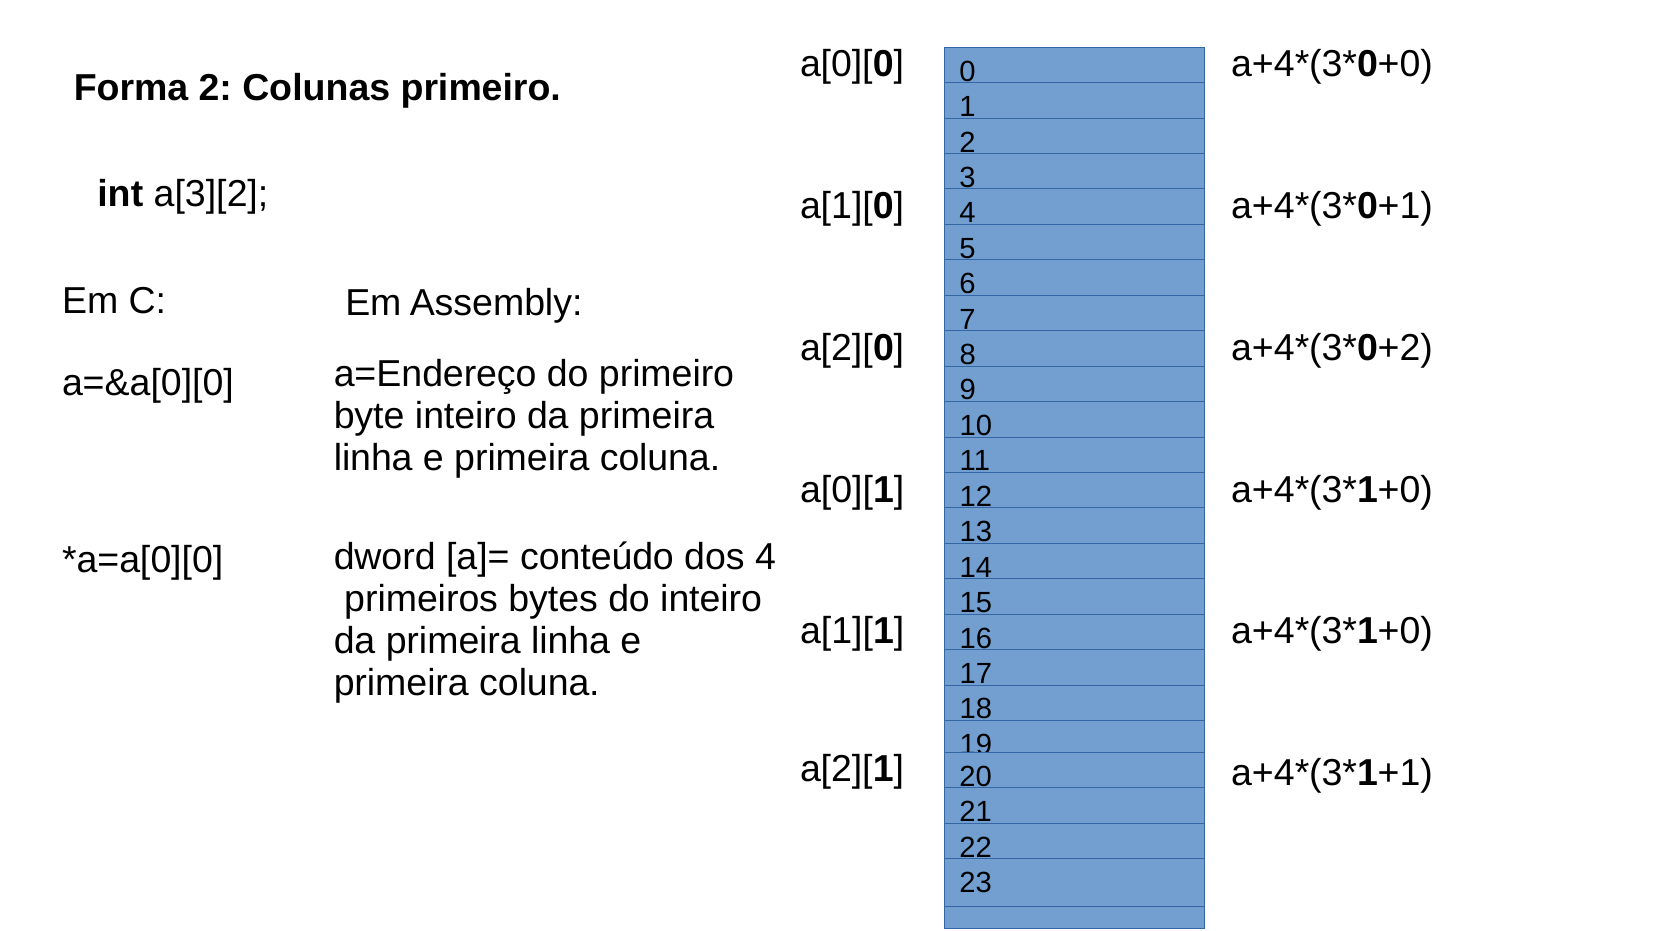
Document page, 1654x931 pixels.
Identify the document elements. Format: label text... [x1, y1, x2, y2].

text_box Forma 2: Colunas primeiro. [59, 59, 577, 116]
text_box [944, 907, 1205, 929]
text_box a[0][1] [785, 460, 934, 560]
text_box a+4*(3*1+0) [1216, 460, 1465, 520]
text_box a[2][0] [785, 318, 933, 418]
text_box 14 [944, 543, 1205, 578]
text_box Em C: [47, 271, 182, 329]
text_box 9 [944, 366, 1205, 401]
text_box a+4*(3*1+0) [1216, 602, 1465, 662]
text_box 10 [944, 401, 1205, 437]
text_box a=&a[0][0] [47, 354, 249, 412]
text_box 13 [944, 507, 1205, 543]
text_box Em Assembly: [330, 273, 598, 331]
text_box 8 [944, 330, 1205, 366]
text_box a+4*(3*1+1) [1216, 744, 1465, 804]
text_box a=Endereço do primeiro byte inteiro da primeira linha e primeira coluna. [318, 344, 792, 486]
text_box 1 [944, 82, 1205, 118]
text_box 4 [944, 188, 1205, 224]
text_box 18 [944, 685, 1205, 720]
text_box 21 [944, 787, 1205, 823]
text_box a+4*(3*0+1) [1216, 177, 1465, 237]
text_box 20 [944, 752, 1205, 787]
text_box 5 [944, 224, 1205, 259]
text_box a+4*(3*0+0) [1216, 35, 1465, 95]
text_box 23 [944, 858, 1205, 907]
text_box 11 [944, 437, 1205, 472]
text_box a[1][1] [792, 602, 934, 702]
text_box 6 [944, 259, 1205, 295]
text_box 2 [944, 118, 1205, 153]
text_box 22 [944, 823, 1205, 858]
text_box a[1][0] [785, 177, 933, 276]
text_box dword [a]= conteúdo dos 4 primeiros bytes do inteiro da primeira linha e primeira coluna. [318, 527, 792, 711]
text_box int a[3][2]; [82, 165, 284, 223]
text_box 12 [944, 472, 1205, 507]
text_box *a=a[0][0] [47, 531, 239, 589]
text_box 17 [944, 649, 1205, 685]
text_box 19 [944, 720, 1205, 752]
text_box 3 [944, 153, 1205, 188]
text_box 15 [944, 578, 1205, 614]
text_box 0 [944, 47, 1205, 82]
text_box a[2][1] [785, 740, 933, 840]
text_box 16 [944, 614, 1205, 649]
text_box 7 [944, 295, 1205, 330]
text_box a[0][0] [785, 35, 933, 135]
text_box a+4*(3*0+2) [1216, 318, 1465, 378]
